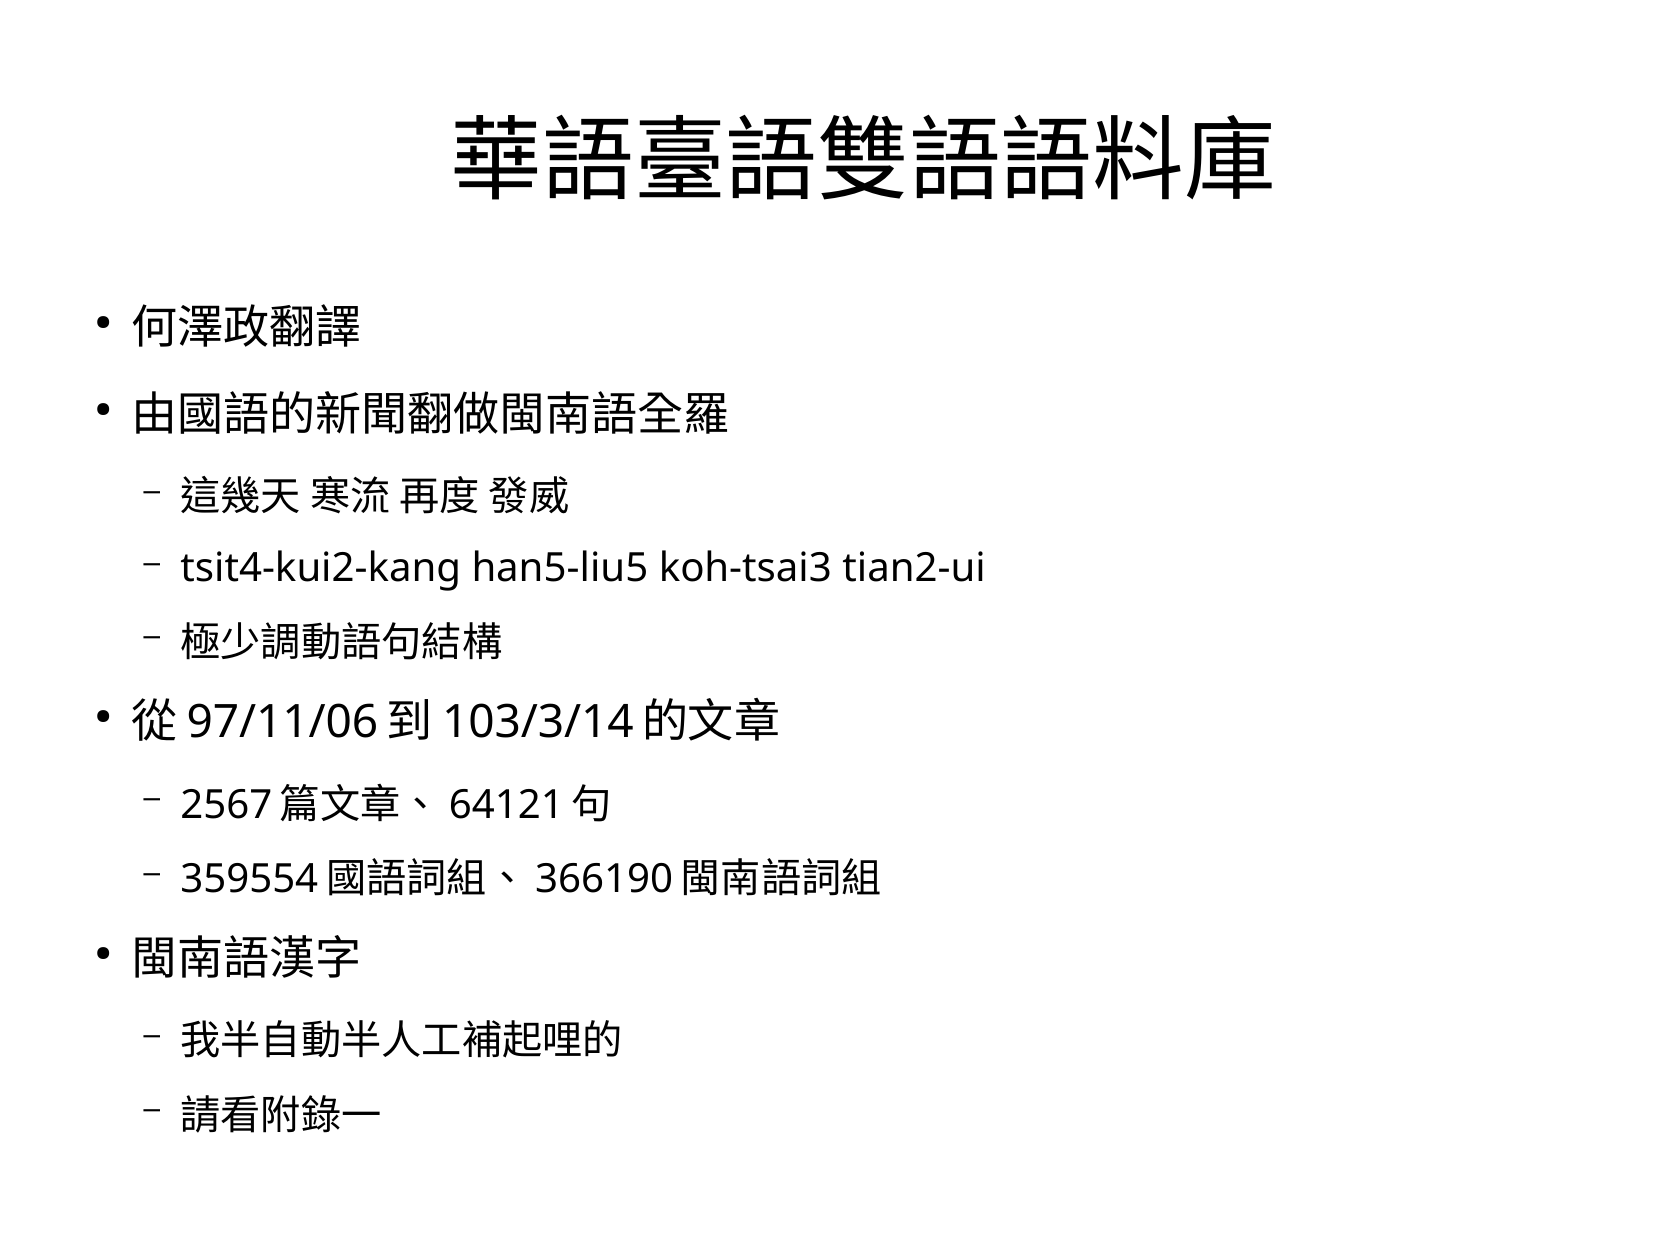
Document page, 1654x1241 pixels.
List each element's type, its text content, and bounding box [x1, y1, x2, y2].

list 何澤政翻譯 由國語的新聞翻做閩南語全羅 這幾天 寒流 再度 發威 tsit4-kui2-kang han5-liu5 koh-tsai3 tian2-ui 極少調動語句結構 從97/11/06到103/3/14的文章 2567篇文章、64121句 359554國語詞組、366190閩南語詞組 閩南語漢字 我半自動半人工補起哩的 請看附錄一 [82, 290, 1538, 1147]
title 華語臺語雙語語料庫 [82, 49, 1571, 257]
